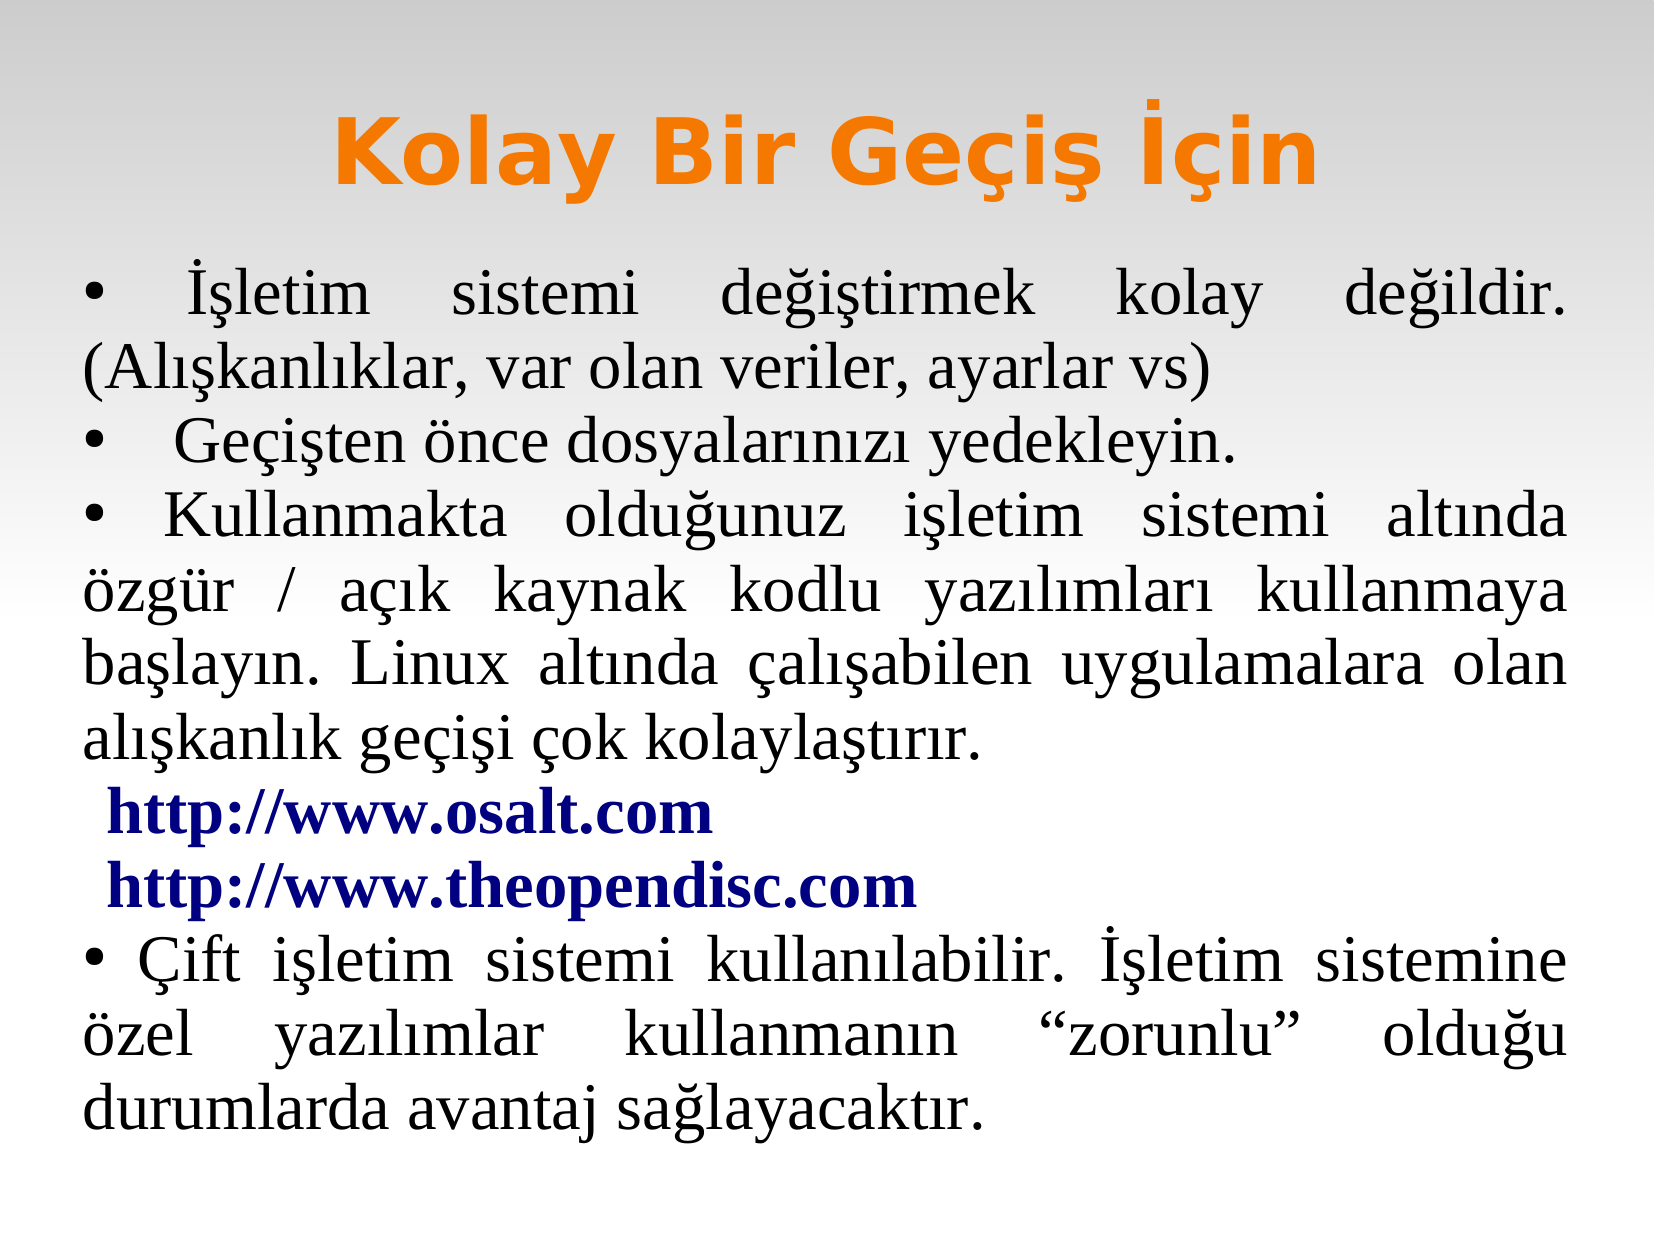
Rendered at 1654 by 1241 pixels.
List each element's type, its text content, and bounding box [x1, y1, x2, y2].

subtitle İşletim sistemi değiştirmek kolay değildir. (Alışkanlıklar, var olan veriler, ayarlar vs) Geçişten önce dosyalarınızı yedekleyin. Kullanmakta olduğunuz işletim sistemi altında özgür / açık kaynak kodlu yazılımları kullanmaya başlayın. Linux altında çalışabilen uygulamalara olan alışkanlık geçişi çok kolaylaştırır. http://www.osalt.com http://www.theopendisc.com Çift işletim sistemi kullanılabilir. İşletim sistemine özel yazılımlar kullanmanın “zorunlu” olduğu durumlarda avantaj sağlayacaktır. [82, 208, 1571, 1191]
title Kolay Bir Geçiş İçin [82, 49, 1571, 208]
